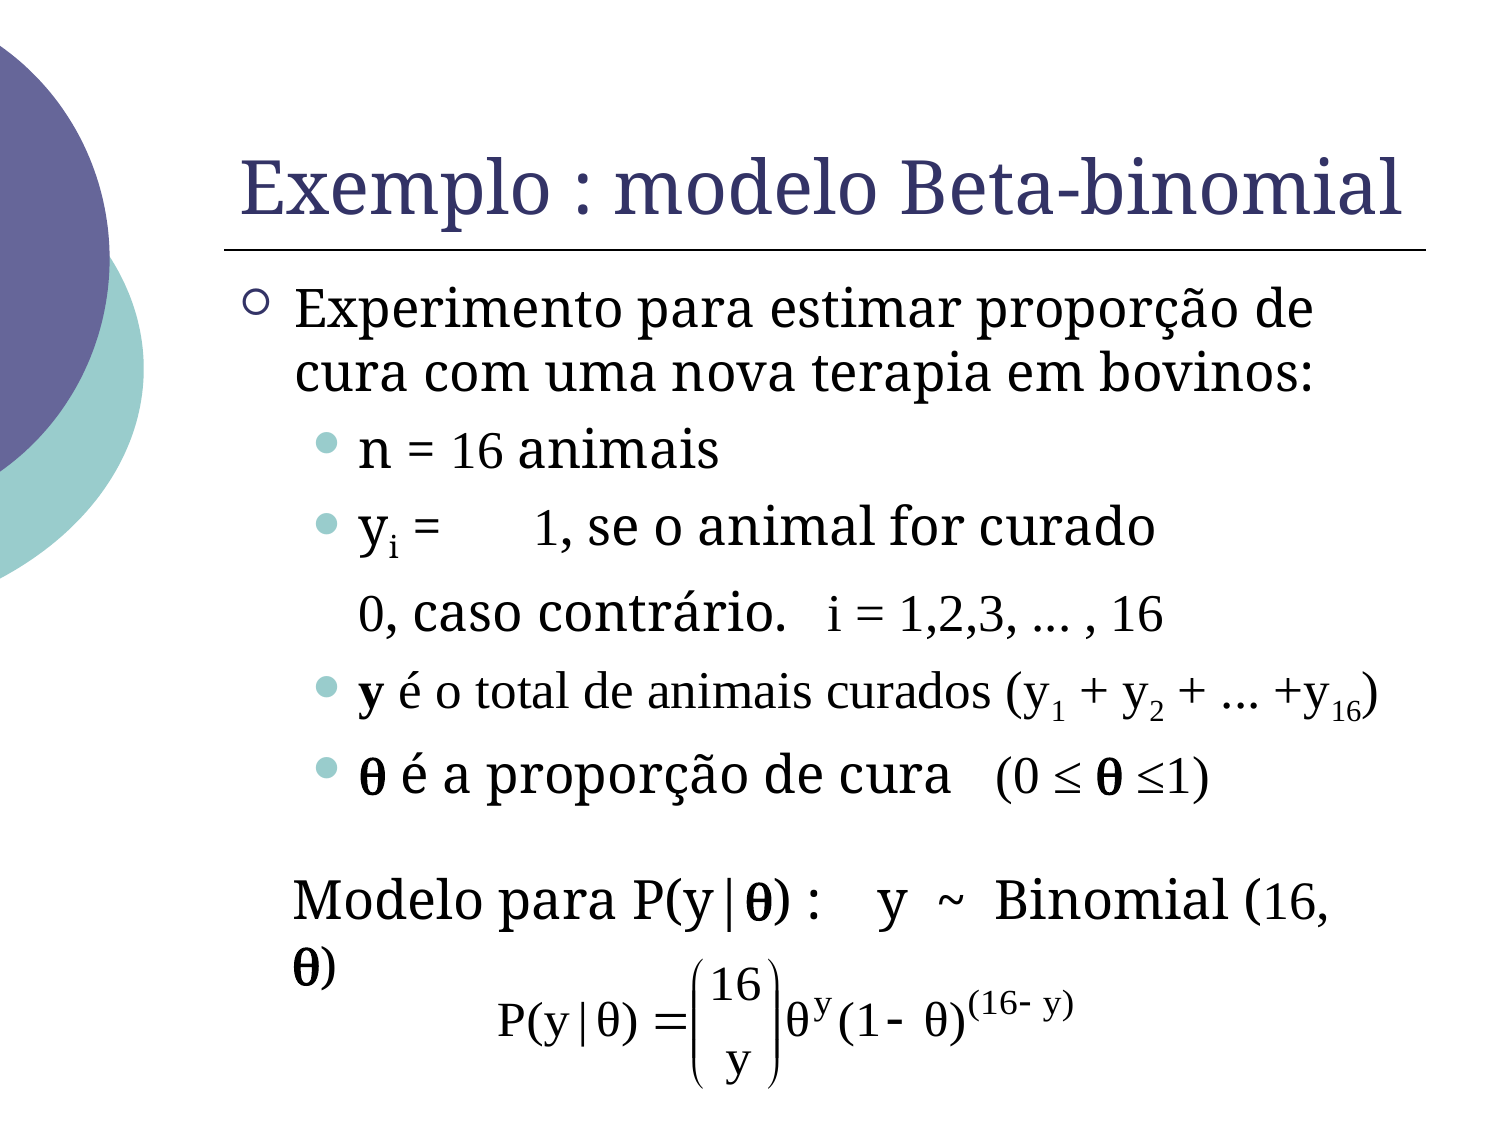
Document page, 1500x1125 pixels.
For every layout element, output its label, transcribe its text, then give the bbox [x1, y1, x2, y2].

list Experimento para estimar proporção de cura com uma nova terapia em bovinos: n = 16 animais yi = 1, se o animal for curado 0, caso contrário. i = 1,2,3, ... , 16 y é o total de animais curados (y1 + y2 + ... +y16)  é a proporção de cura (0 ≤  ≤1) [224, 267, 1436, 814]
text_box Modelo para P(y|) : y ~ Binomial (16, ) [277, 857, 1353, 1004]
chart [490, 952, 1081, 1097]
title Exemplo : modelo Beta-binomial [224, 49, 1425, 237]
